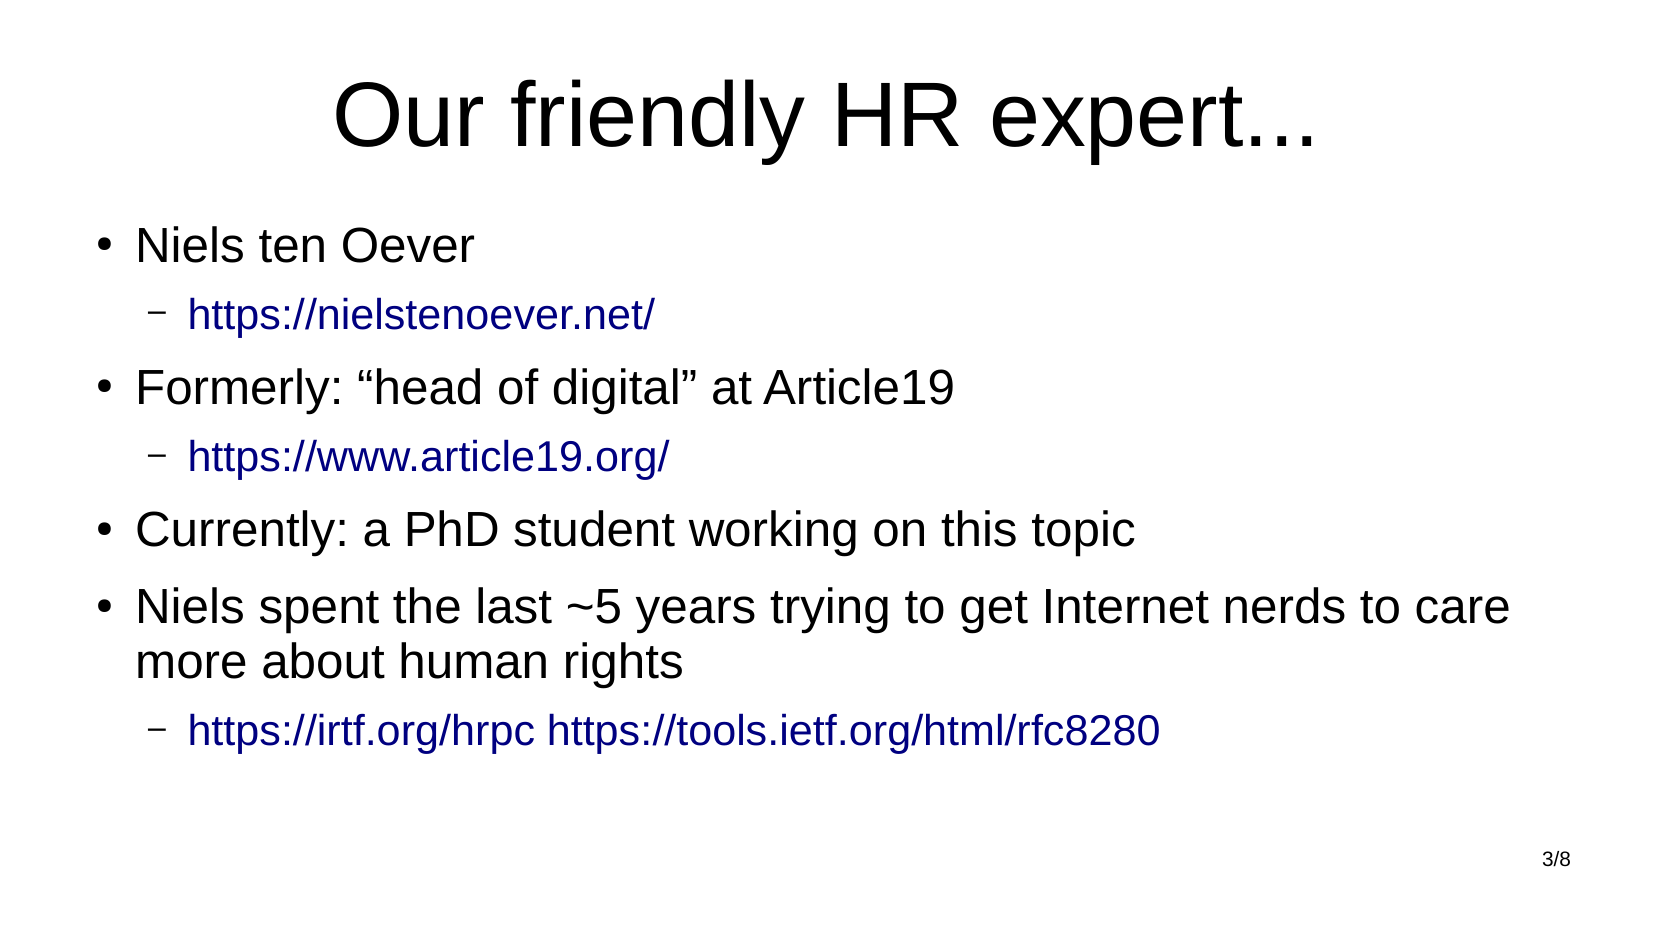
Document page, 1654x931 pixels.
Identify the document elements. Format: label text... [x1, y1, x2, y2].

title Our friendly HR expert... [82, 37, 1571, 193]
list Niels ten Oever https://nielstenoever.net/ Formerly: “head of digital” at Article19 https://www.article19.org/ Currently: a PhD student working on this topic Niels spent the last ~5 years trying to get Internet nerds to care more about human rights https://irtf.org/hrpc https://tools.ietf.org/html/rfc8280 [82, 217, 1571, 758]
